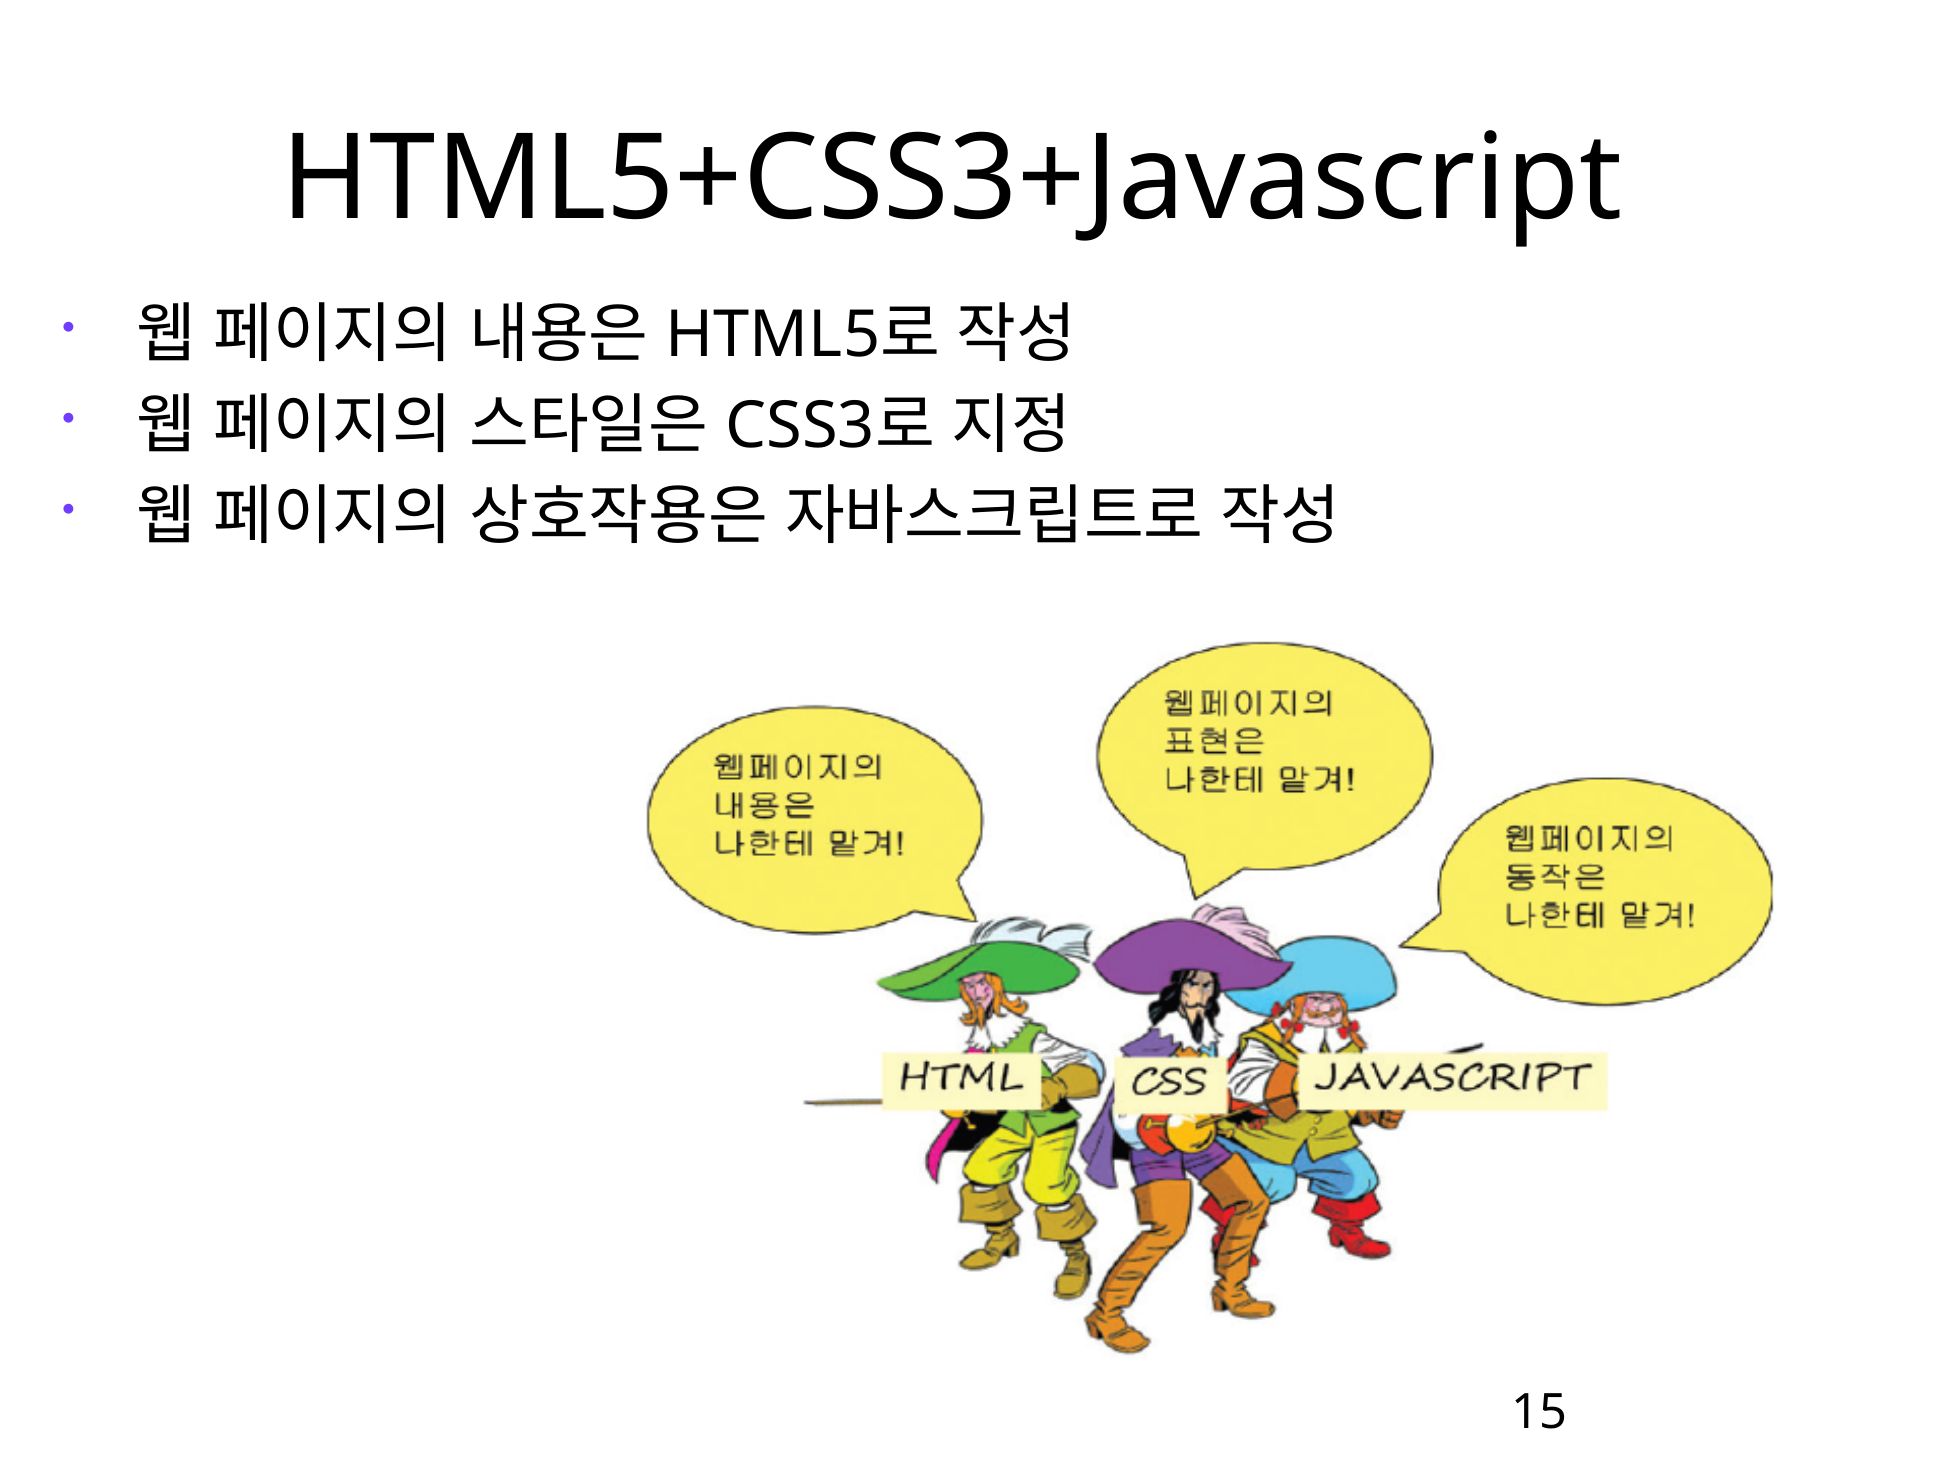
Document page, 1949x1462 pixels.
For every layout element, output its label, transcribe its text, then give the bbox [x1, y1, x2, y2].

title HTML5+CSS3+Javascript [156, 92, 1749, 255]
picture [607, 611, 1822, 1383]
slide_number <숫자> [1496, 1372, 1899, 1462]
list 웹 페이지의 내용은 HTML5로 작성 웹 페이지의 스타일은 CSS3로 지정 웹 페이지의 상호작용은 자바스크립트로 작성 [48, 284, 1897, 1343]
